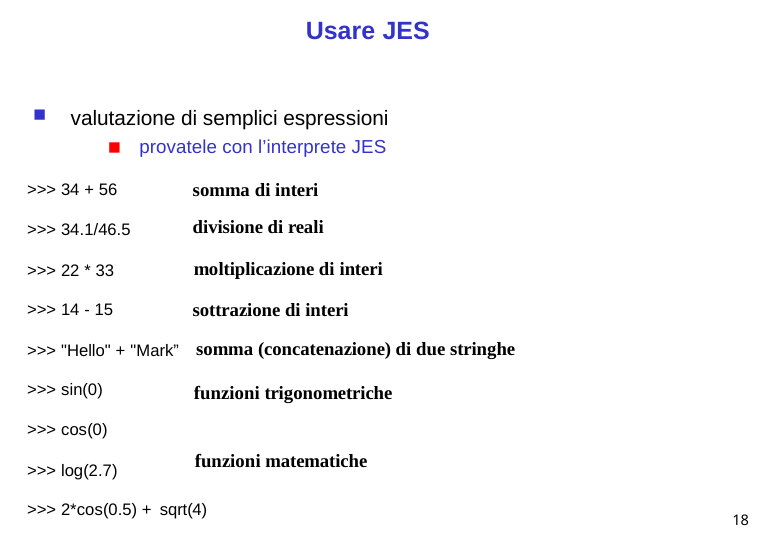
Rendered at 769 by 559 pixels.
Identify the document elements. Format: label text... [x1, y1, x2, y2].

text_box >>> 34 + 56 [25, 177, 120, 202]
text_box >>> log(2.7) [25, 457, 120, 482]
text_box somma (concatenazione) di due stringhe [194, 334, 520, 362]
text_box divisione di reali [190, 212, 327, 239]
text_box >>> cos(0) [25, 416, 110, 441]
title Usare JES [303, 12, 432, 47]
text_box somma di interi [190, 175, 321, 202]
text_box >>> "Hello" + "Mark” [25, 337, 181, 362]
text_box >>> 14 - 15 [25, 296, 115, 322]
text_box >>> 22 * 33 [25, 257, 121, 282]
text_box funzioni matematiche [192, 447, 371, 474]
text_box sottrazione di interi [190, 295, 353, 323]
text_box >>> 2*cos(0.5) + sqrt(4) [25, 496, 211, 522]
text_box >>> 34.1/46.5 [25, 216, 133, 241]
text_box 18 [730, 509, 750, 531]
text_box valutazione di semplici espressioni provatele con l’interprete JES [29, 97, 391, 160]
text_box >>> sin(0) [25, 377, 105, 402]
text_box moltiplicazione di interi [191, 254, 387, 282]
text_box funzioni trigonometriche [191, 378, 396, 406]
